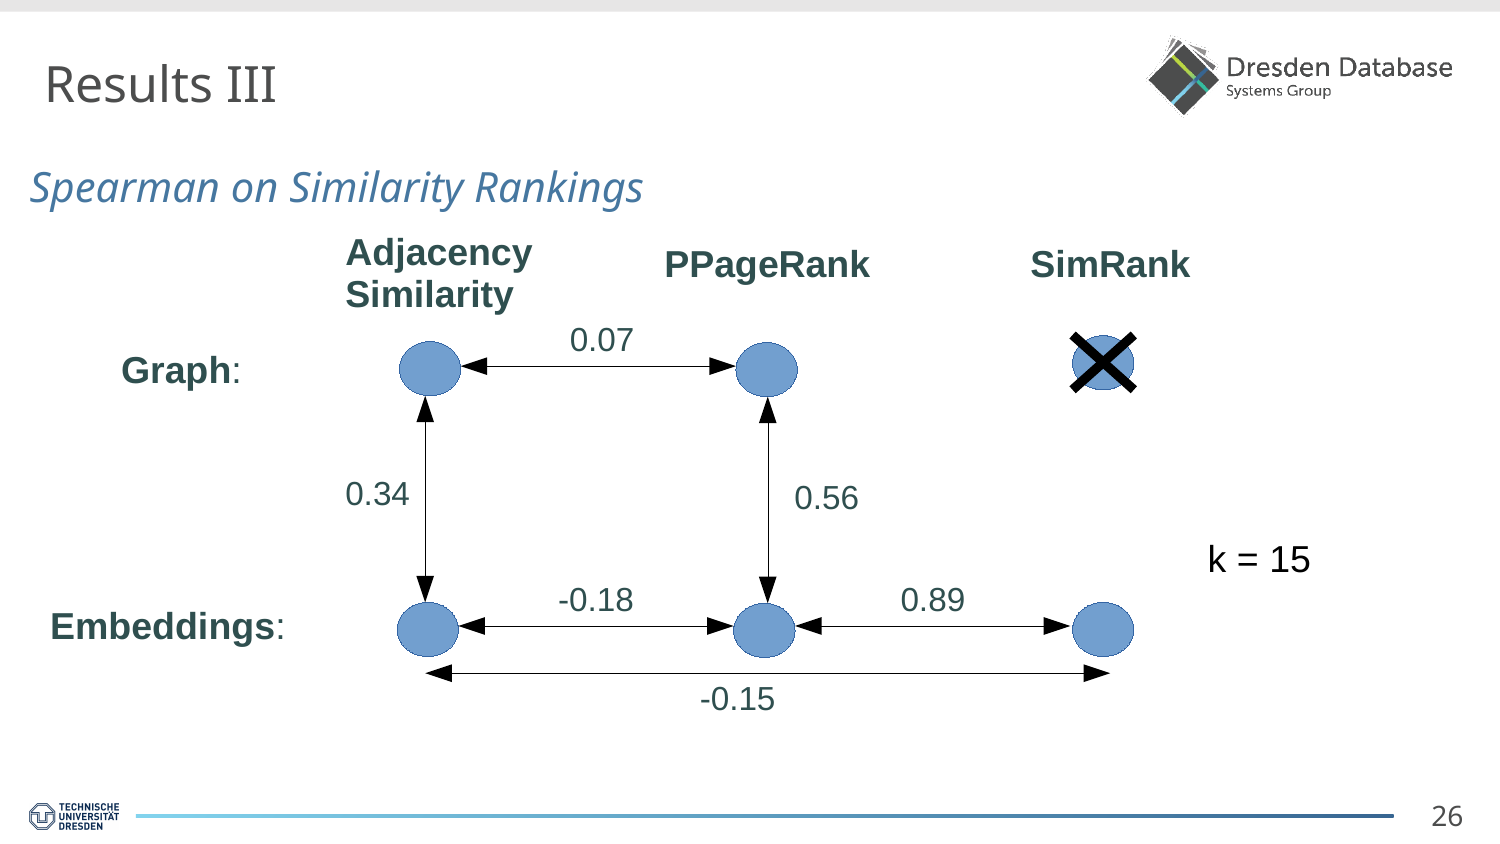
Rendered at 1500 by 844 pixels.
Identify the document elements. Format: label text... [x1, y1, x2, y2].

text_box SimRank [1015, 236, 1252, 336]
text_box [733, 603, 796, 658]
text_box Graph: [106, 342, 343, 400]
text_box k = 15 [1192, 531, 1382, 589]
text_box -0.15 [685, 673, 839, 763]
text_box Embeddings: [35, 598, 331, 697]
text_box [1072, 347, 1095, 378]
text_box [399, 341, 461, 396]
text_box Adjacency Similarity [330, 224, 567, 324]
picture [1145, 35, 1453, 118]
title Results III [29, 47, 1093, 118]
text_box [1111, 342, 1359, 465]
text_box PPageRank [649, 236, 886, 294]
text_box 0.07 [555, 314, 674, 367]
text_box [735, 342, 798, 397]
picture [29, 803, 119, 830]
text_box 0.34 [330, 467, 449, 520]
text_box 0.89 [885, 574, 1004, 626]
text_box [1072, 602, 1134, 657]
list Spearman on Similarity Rankings [29, 159, 721, 225]
text_box [397, 602, 459, 657]
text_box 0.56 [779, 472, 898, 525]
text_box [1085, 370, 1121, 390]
text_box -0.18 [543, 574, 662, 626]
text_box [1086, 336, 1120, 355]
